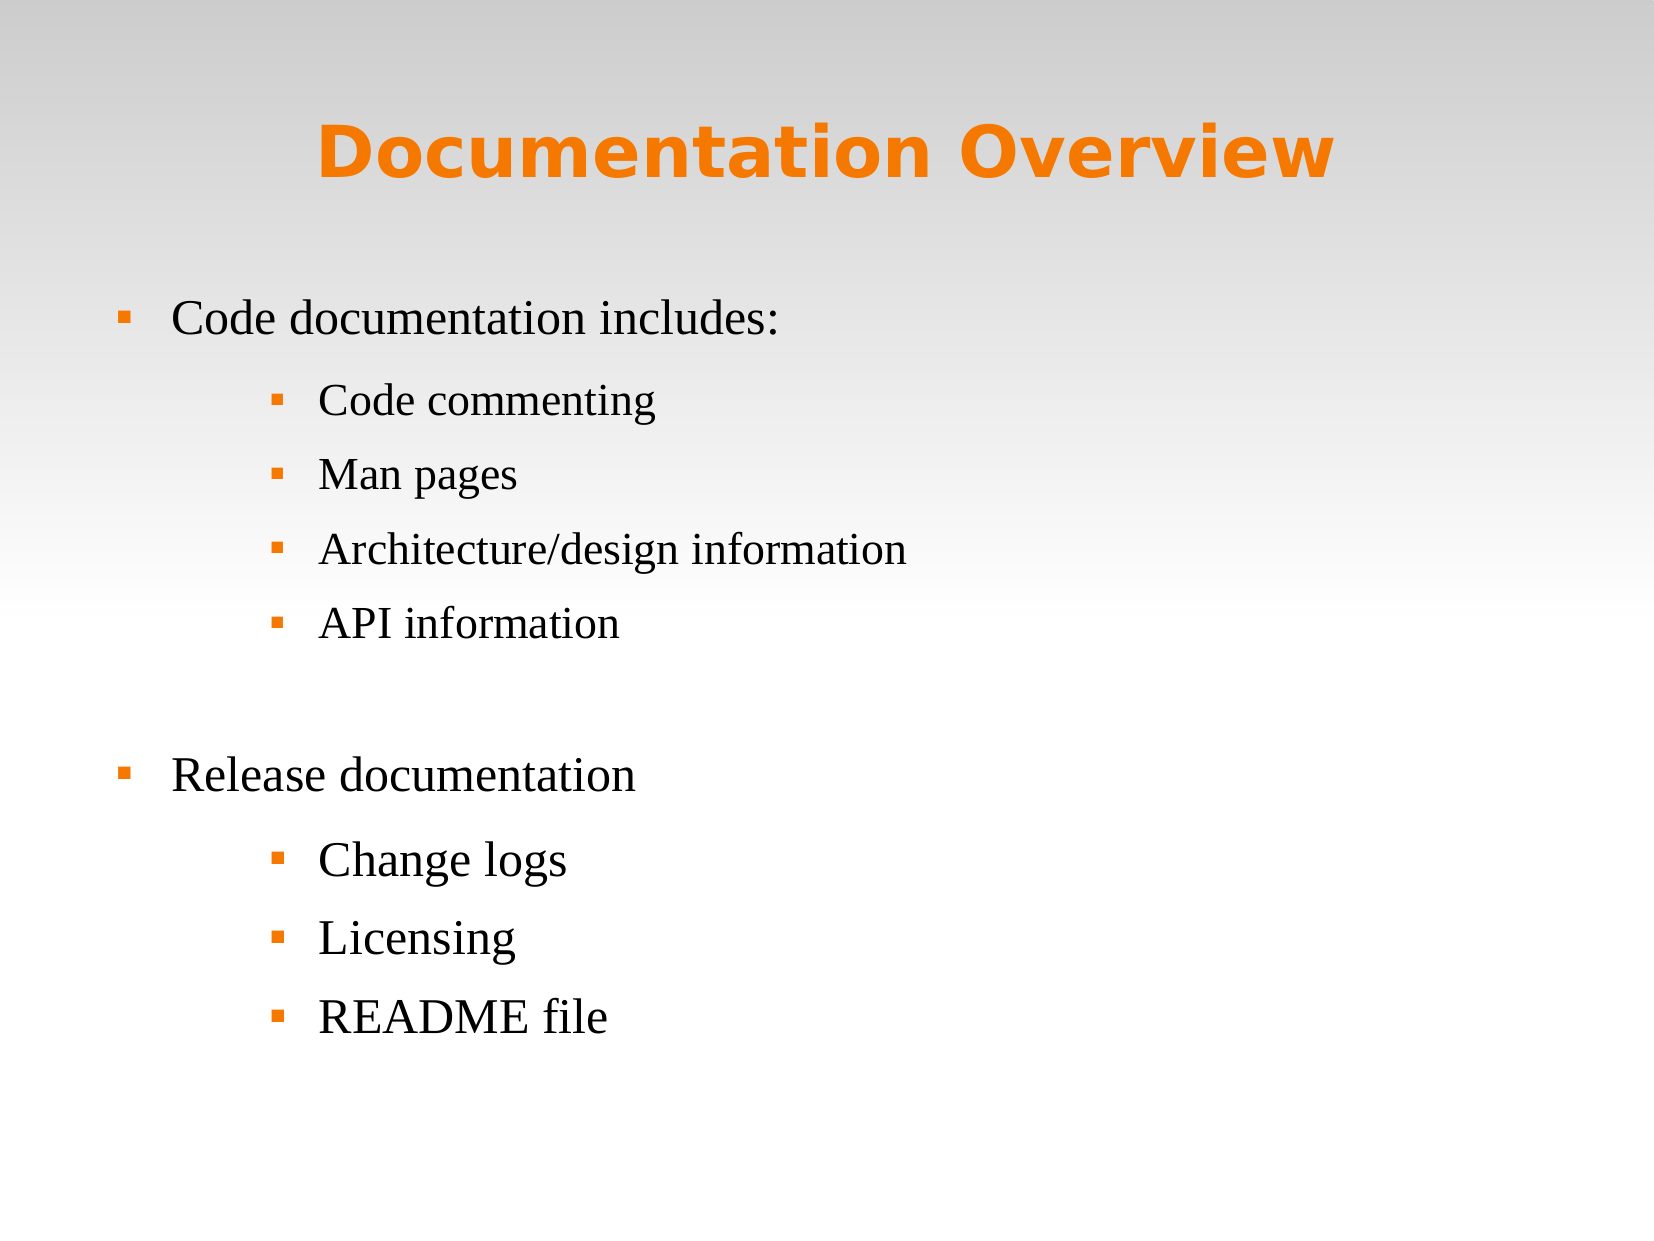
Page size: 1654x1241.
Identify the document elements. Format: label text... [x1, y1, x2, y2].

title Documentation Overview [82, 49, 1571, 257]
list Code documentation includes: Code commenting Man pages Architecture/design information API information Release documentation Change logs Licensing README file [82, 290, 1571, 1109]
